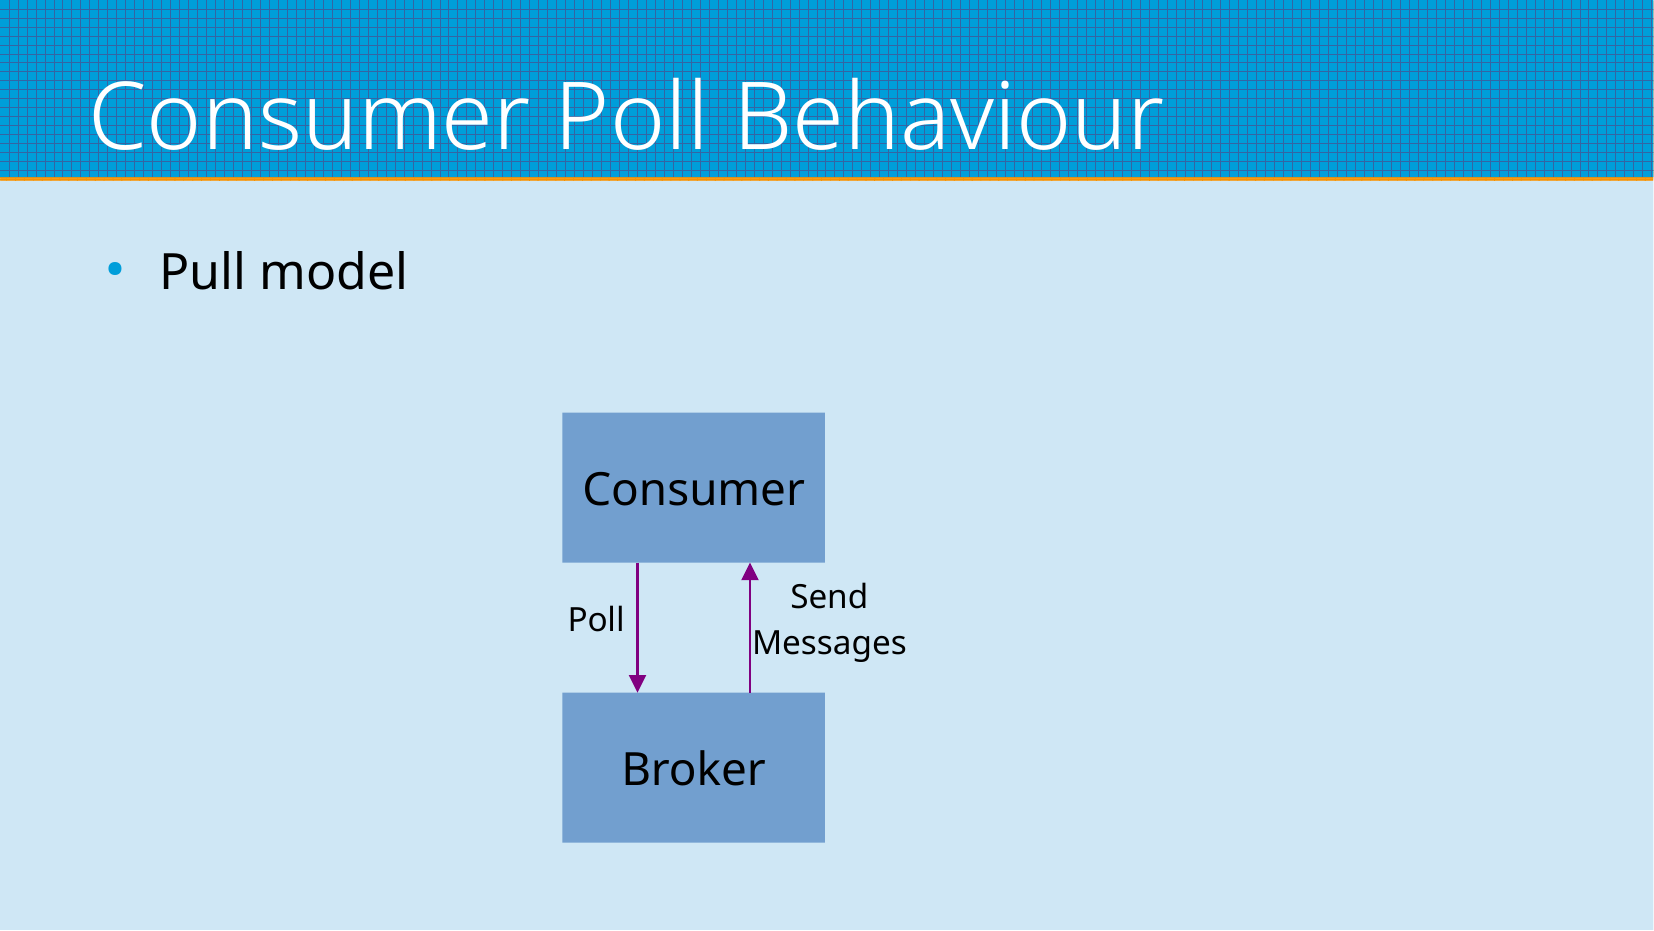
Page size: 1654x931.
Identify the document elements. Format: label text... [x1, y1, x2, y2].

title Consumer Poll Behaviour [88, 14, 1565, 178]
text_box Send Messages [721, 599, 938, 638]
text_box Consumer [562, 412, 825, 563]
text_box Broker [562, 692, 825, 843]
list Pull model [88, 236, 1565, 376]
text_box Poll [520, 599, 671, 638]
